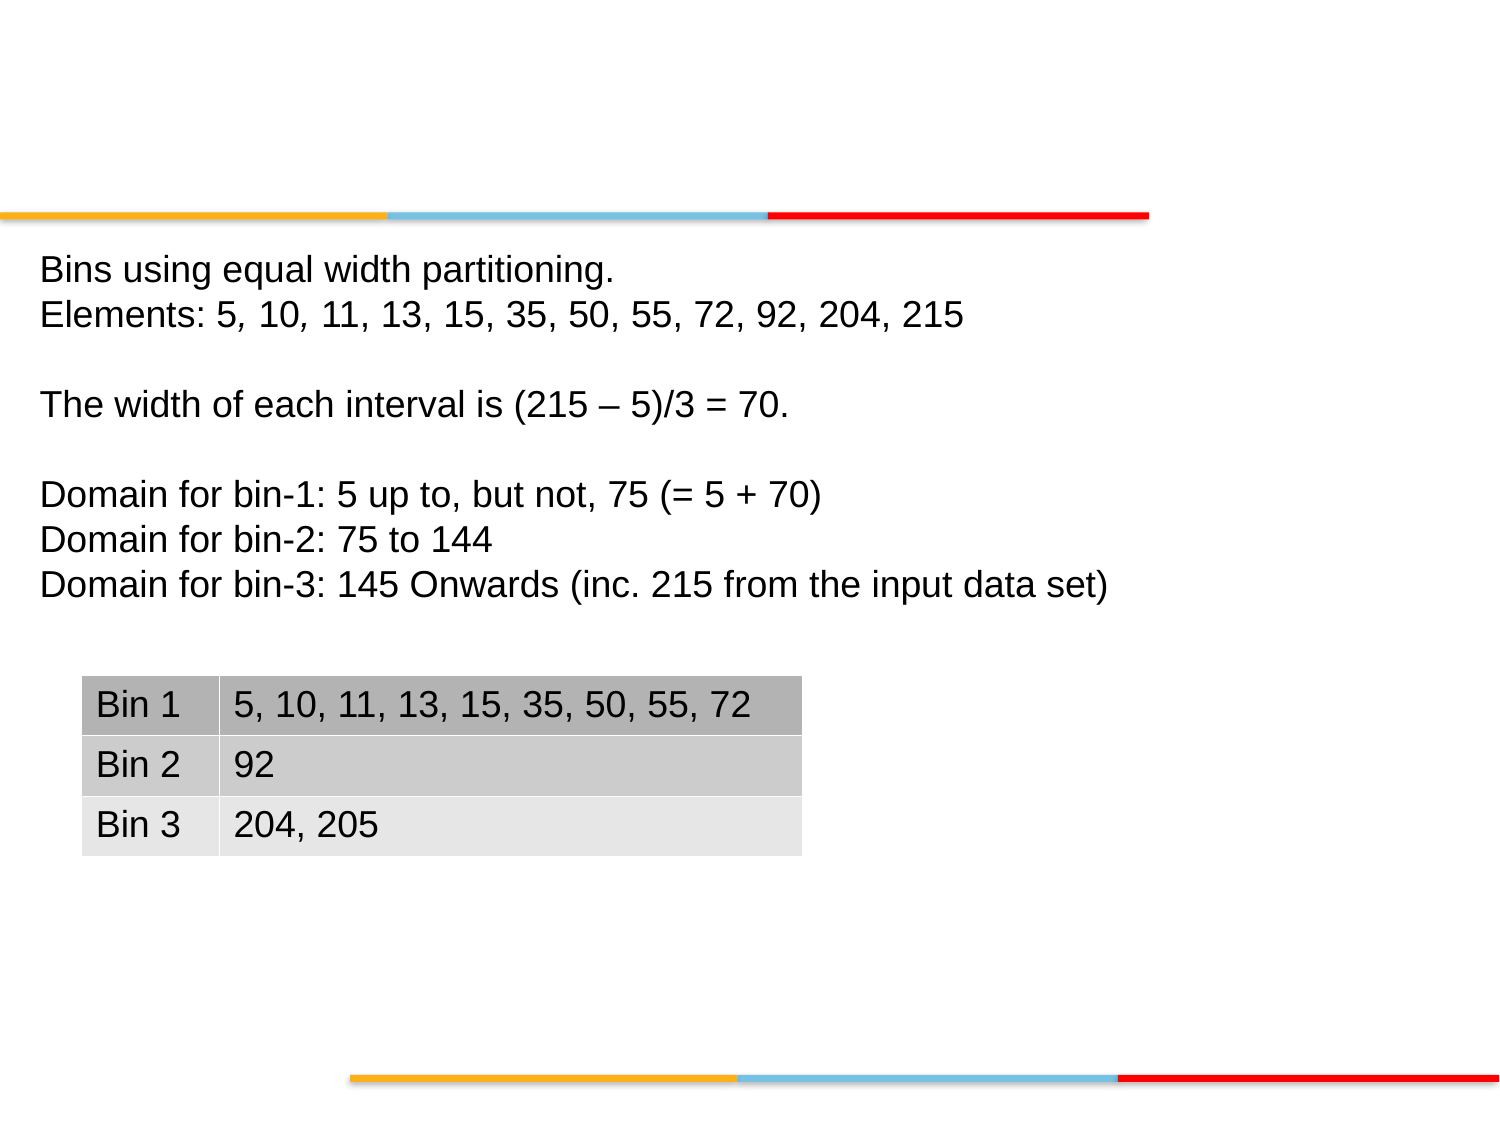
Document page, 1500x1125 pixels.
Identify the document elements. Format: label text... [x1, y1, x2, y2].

table_header 5, 10, 11, 13, 15, 35, 50, 55, 72 [220, 676, 802, 735]
table_cell 204, 205 [220, 797, 802, 856]
table_header Bin 1 [82, 676, 219, 735]
table_cell 92 [220, 736, 802, 796]
table_cell Bin 2 [82, 736, 219, 796]
table_cell Bin 3 [82, 797, 219, 856]
text_box Bins using equal width partitioning. Elements: 5, 10, 11, 13, 15, 35, 50, 55, 72, 92, 204, 215 The width of each interval is (215 – 5)/3 = 70. Domain for bin-1: 5 up to, but not, 75 (= 5 + 70) Domain for bin-2: 75 to 144 Domain for bin-3: 145 Onwards (inc. 215 from the input data set) [24, 237, 1487, 613]
